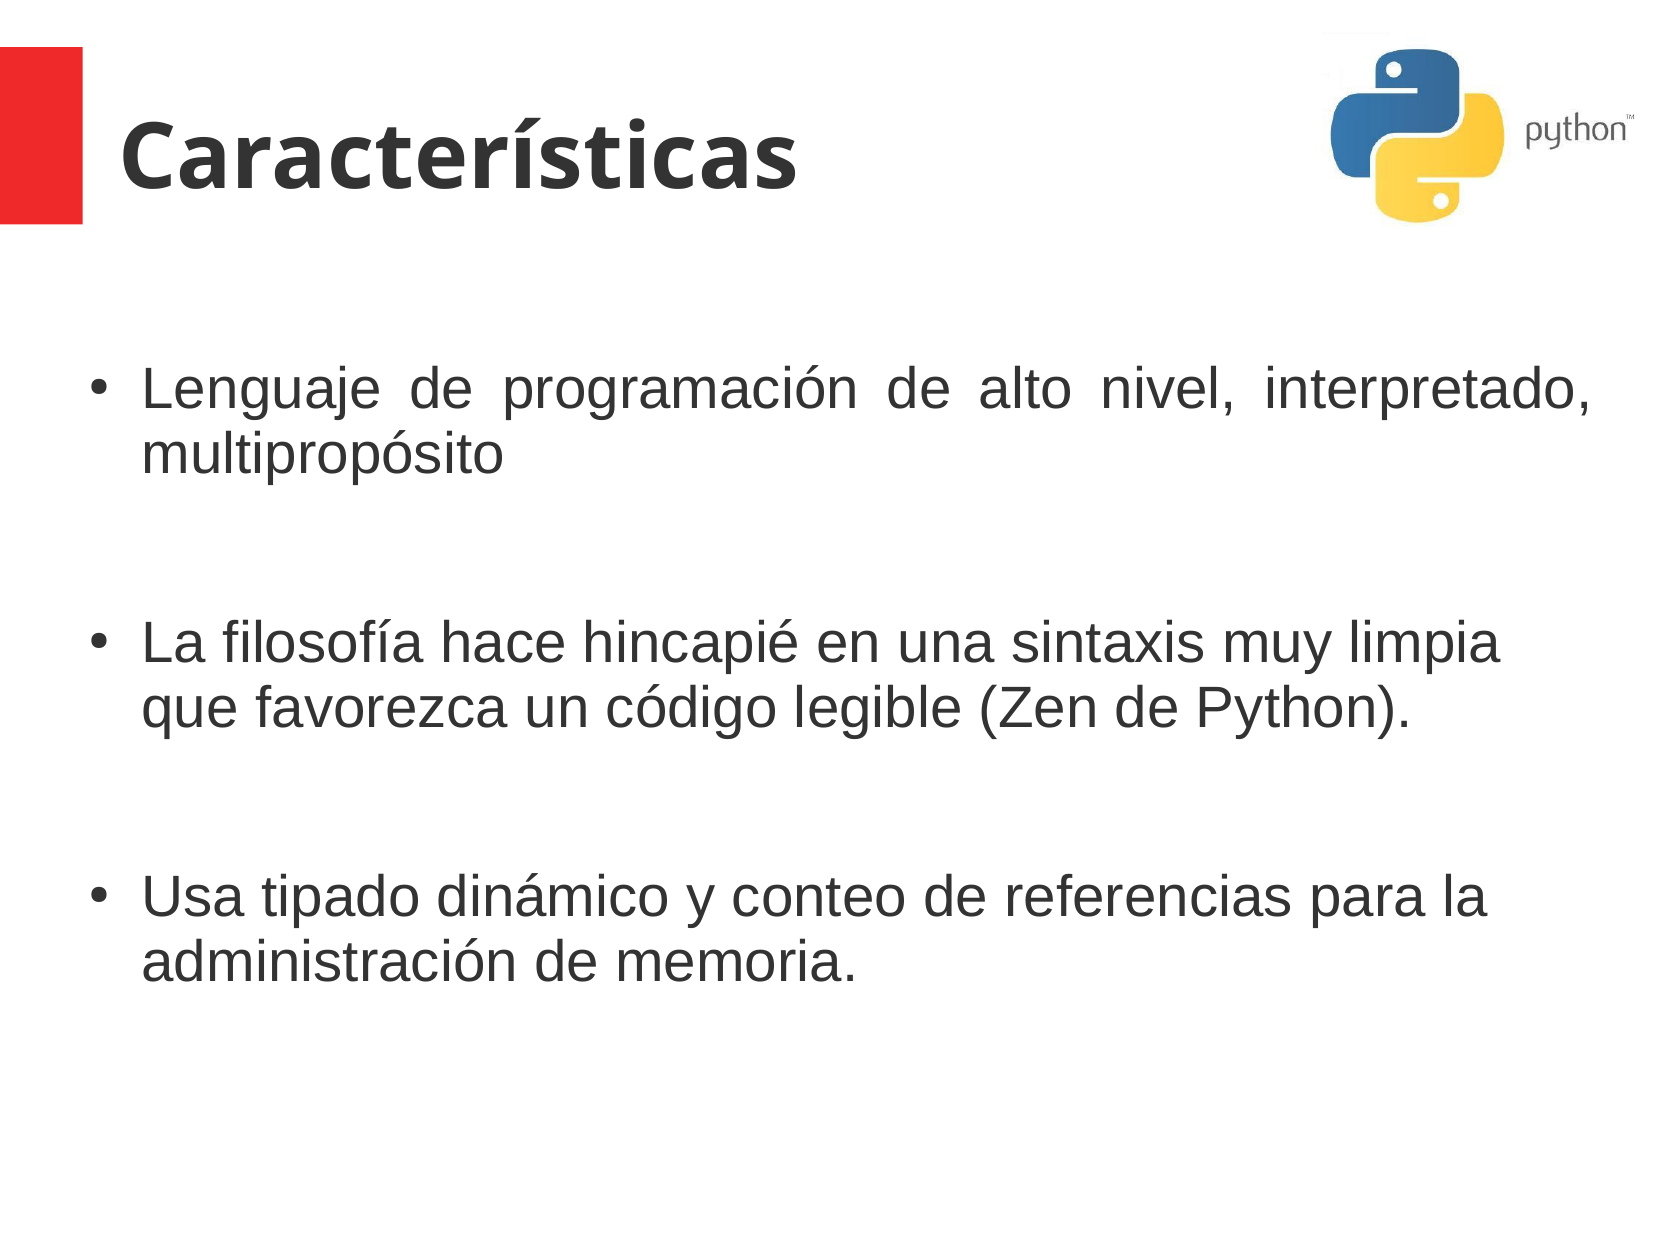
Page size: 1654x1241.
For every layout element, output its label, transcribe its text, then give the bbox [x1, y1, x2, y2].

title Características [118, 49, 1322, 257]
picture [1322, 2, 1654, 260]
list Lenguaje de programación de alto nivel, interpretado, multipropósito La filosofía hace hincapié en una sintaxis muy limpia que favorezca un código legible (Zen de Python). Usa tipado dinámico y conteo de referencias para la administración de memoria. [70, 355, 1595, 1075]
